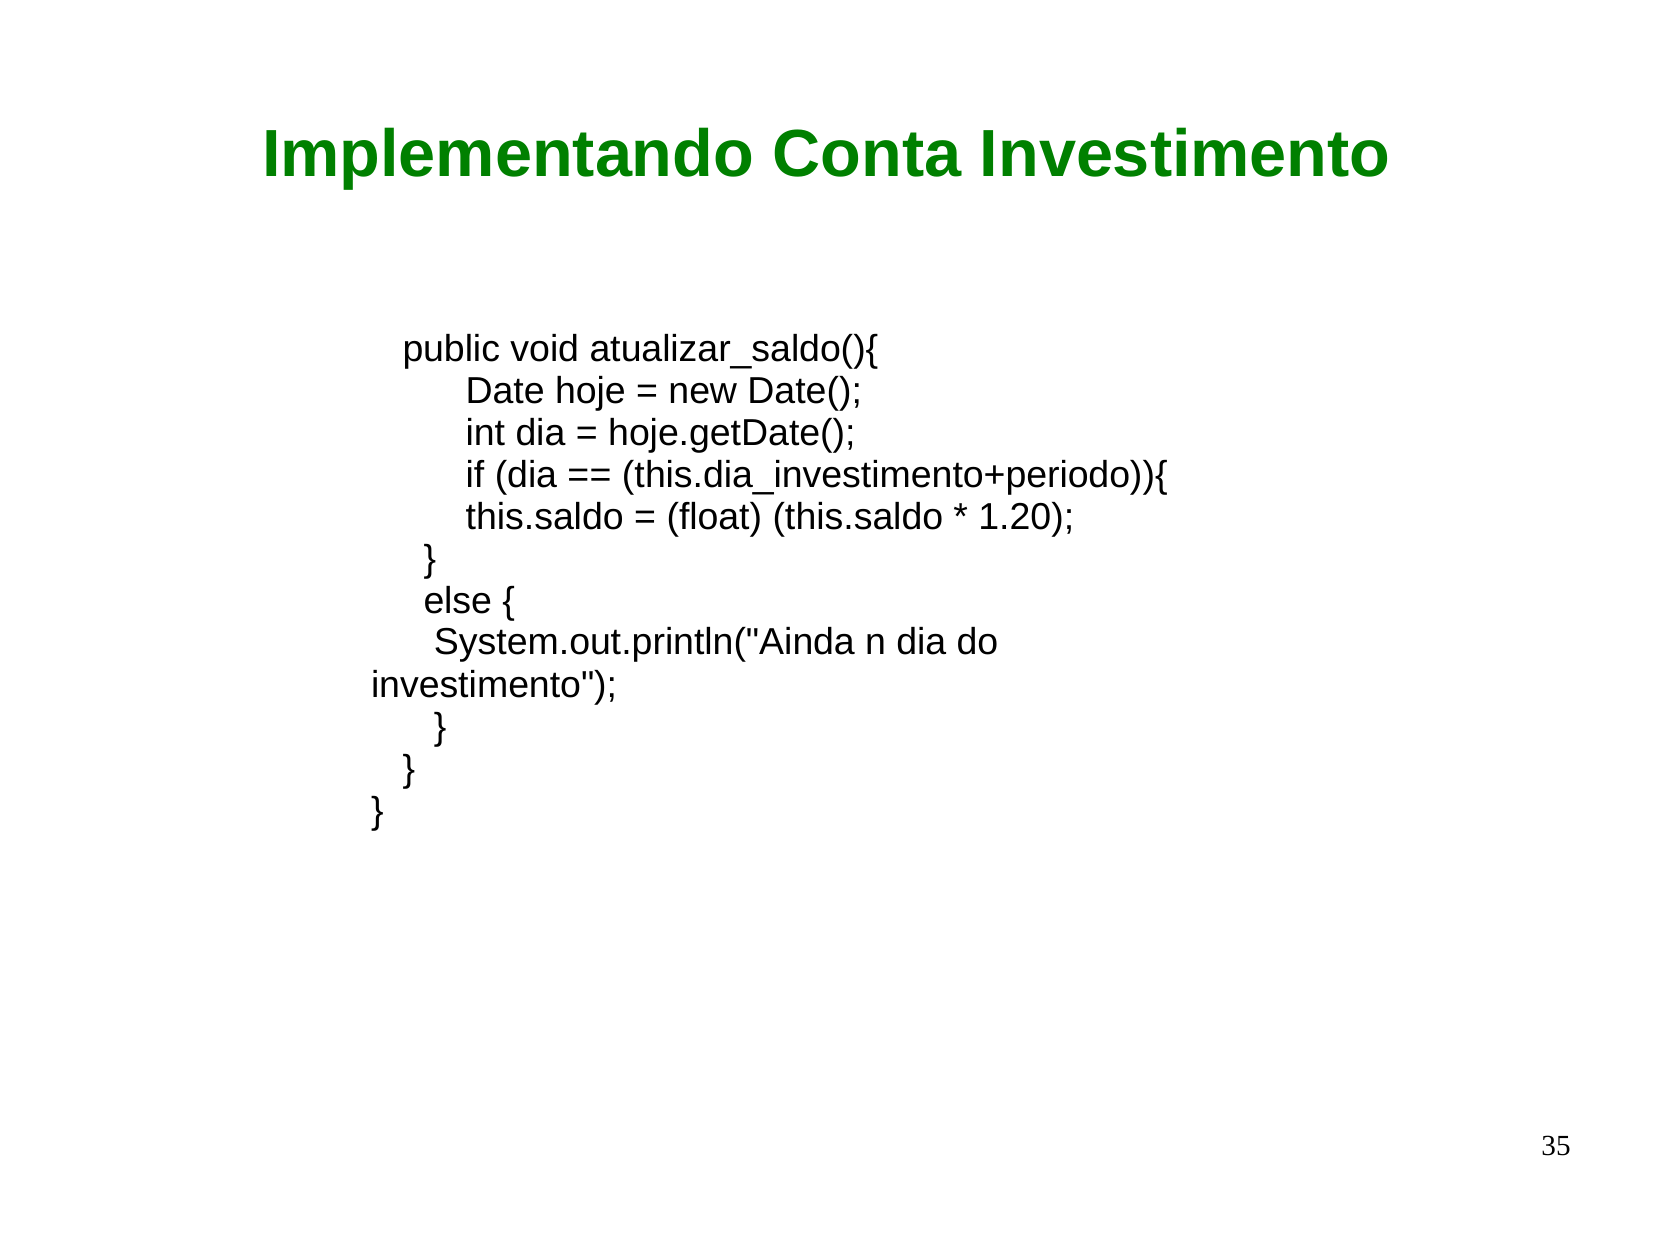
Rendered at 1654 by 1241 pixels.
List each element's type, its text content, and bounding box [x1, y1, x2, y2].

text_box public void atualizar_saldo(){ Date hoje = new Date(); int dia = hoje.getDate(); if (dia == (this.dia_investimento+periodo)){ this.saldo = (float) (this.saldo * 1.20); } else { System.out.println("Ainda n dia do investimento"); } } } [356, 277, 1270, 1123]
title Implementando Conta Investimento [82, 49, 1571, 257]
